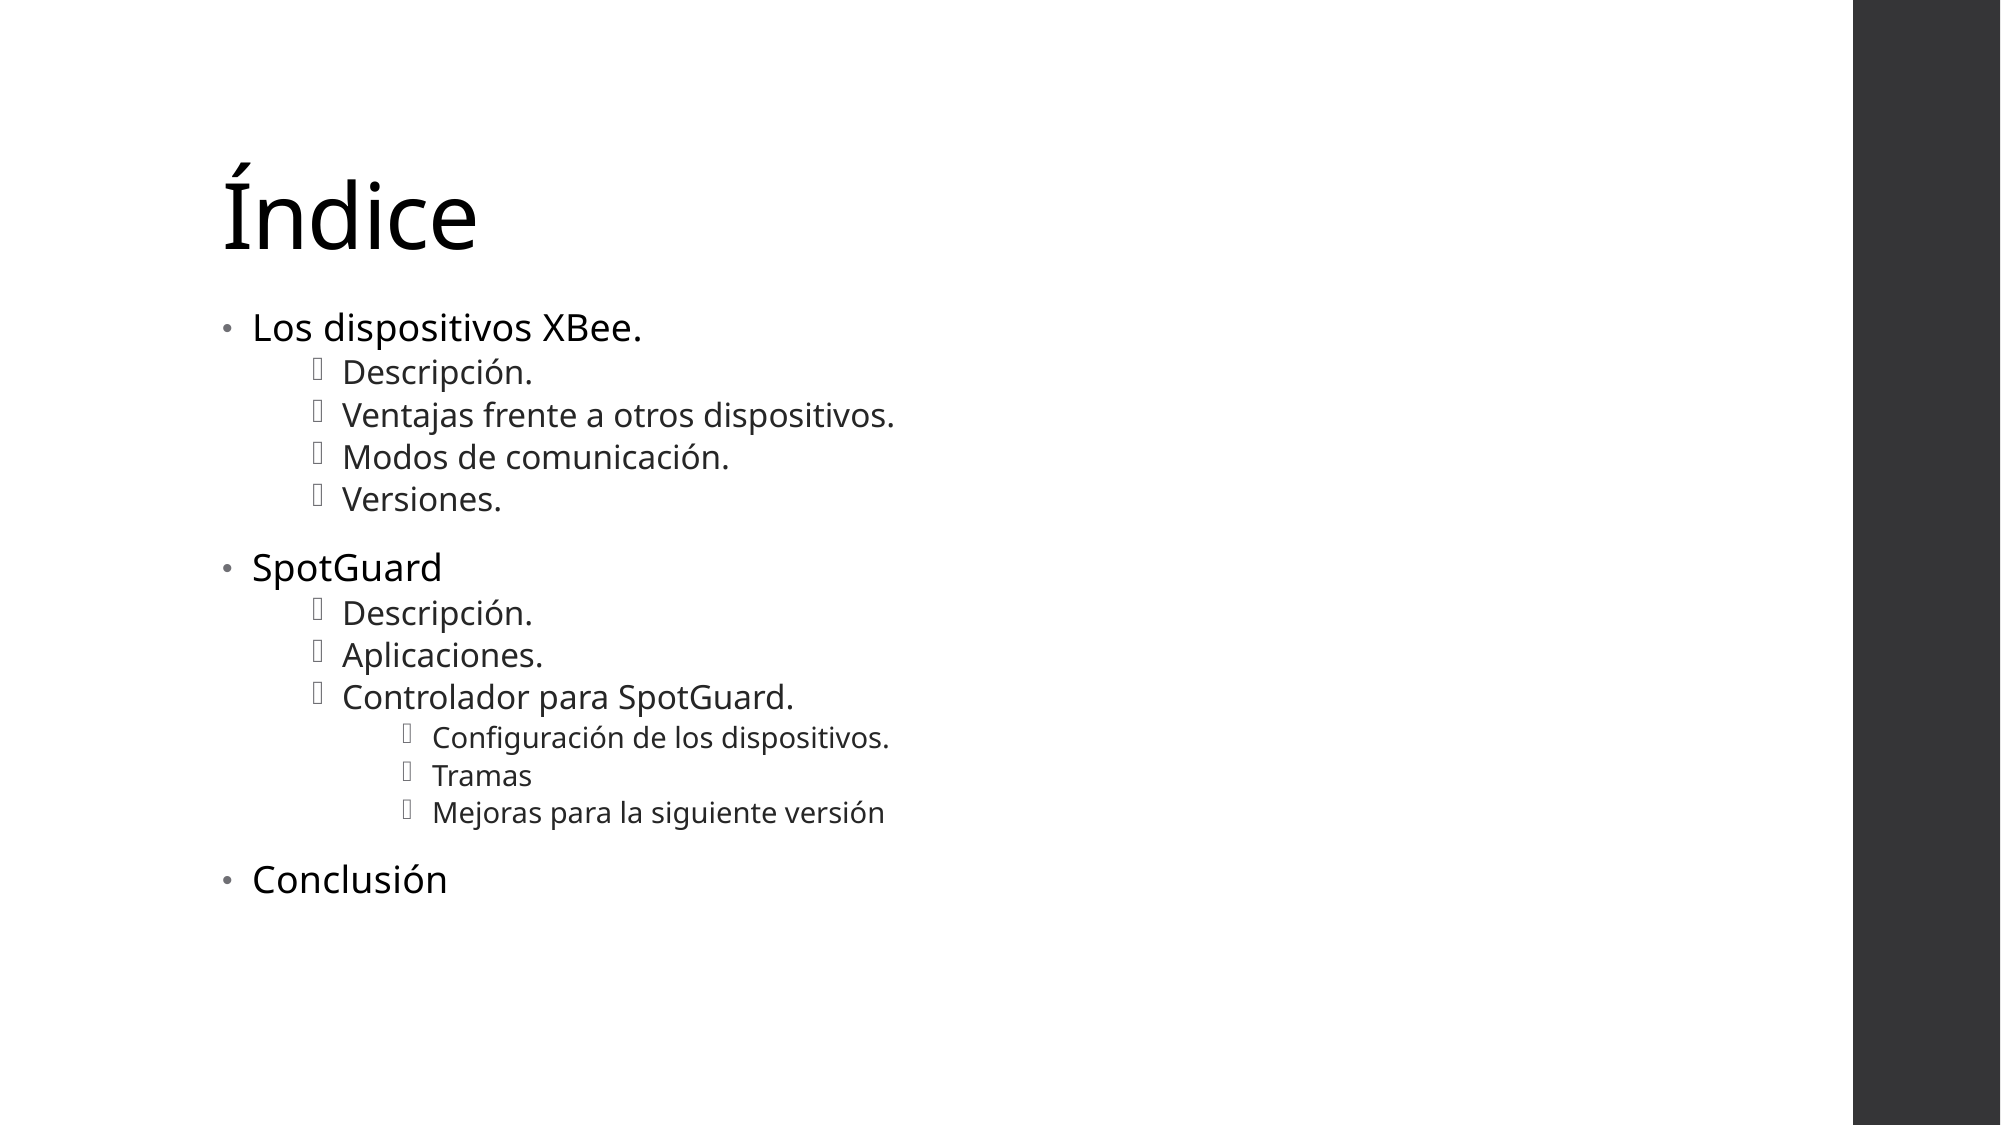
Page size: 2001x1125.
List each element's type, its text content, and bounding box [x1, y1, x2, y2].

list Los dispositivos XBee. Descripción. Ventajas frente a otros dispositivos. Modos de comunicación. Versiones. SpotGuard Descripción. Aplicaciones. Controlador para SpotGuard. Configuración de los dispositivos. Tramas Mejoras para la siguiente versión Conclusión [206, 299, 1617, 1014]
title Índice [206, 60, 1797, 278]
